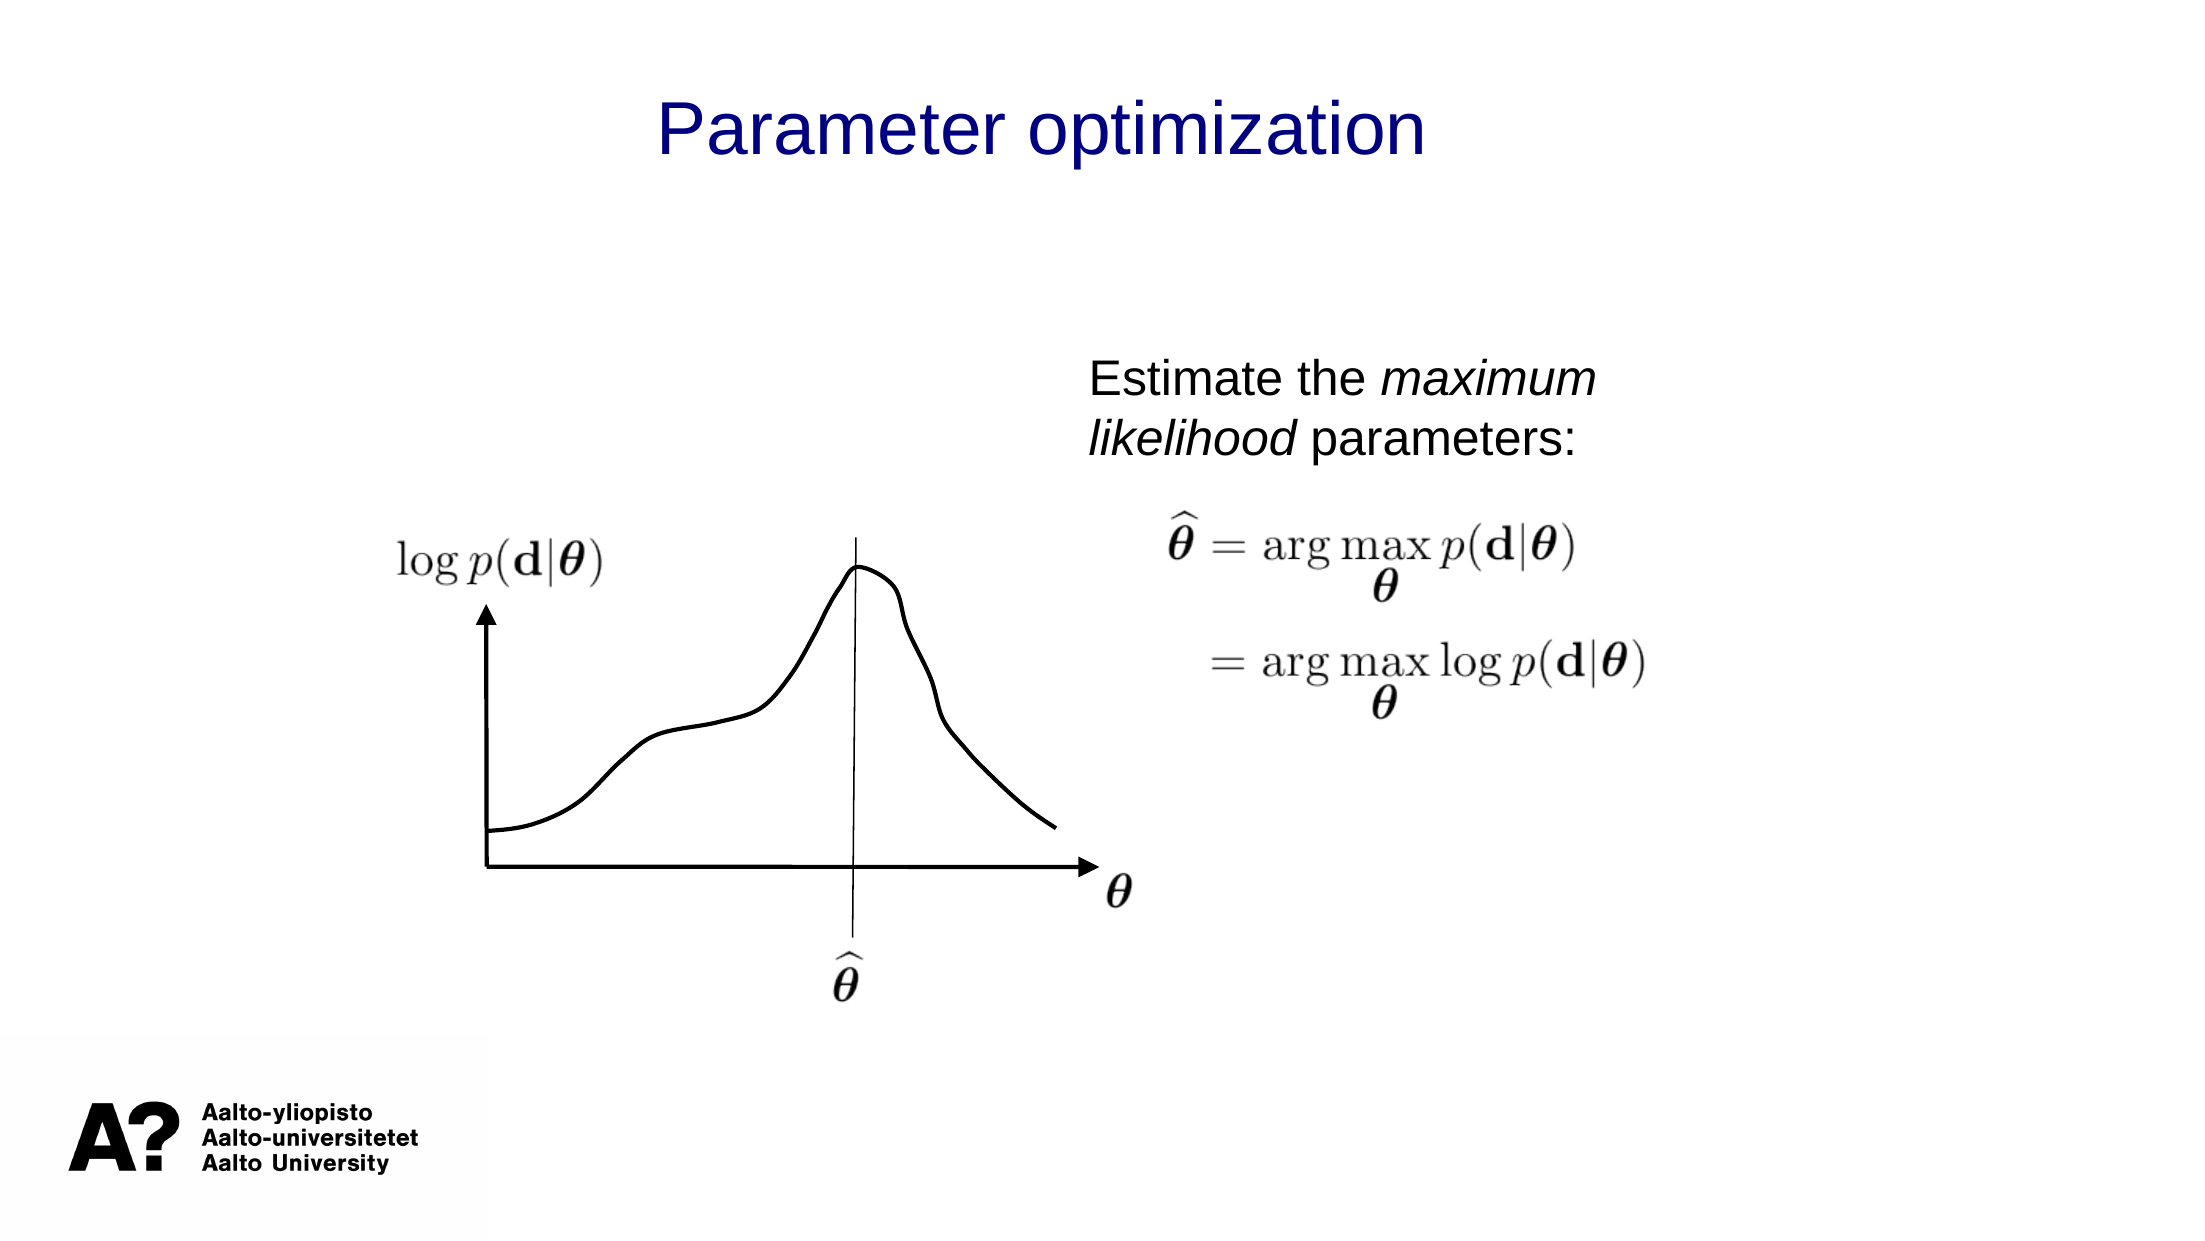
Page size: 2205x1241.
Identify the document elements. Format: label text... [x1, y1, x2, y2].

list Estimate the maximum likelihood parameters: [998, 337, 1699, 1026]
picture [1140, 492, 1587, 613]
picture [373, 526, 615, 599]
picture [1166, 624, 1659, 730]
picture [773, 931, 874, 1026]
picture [0, 1035, 488, 1239]
picture [1073, 851, 1146, 925]
title Parameter optimization [386, 65, 1699, 179]
